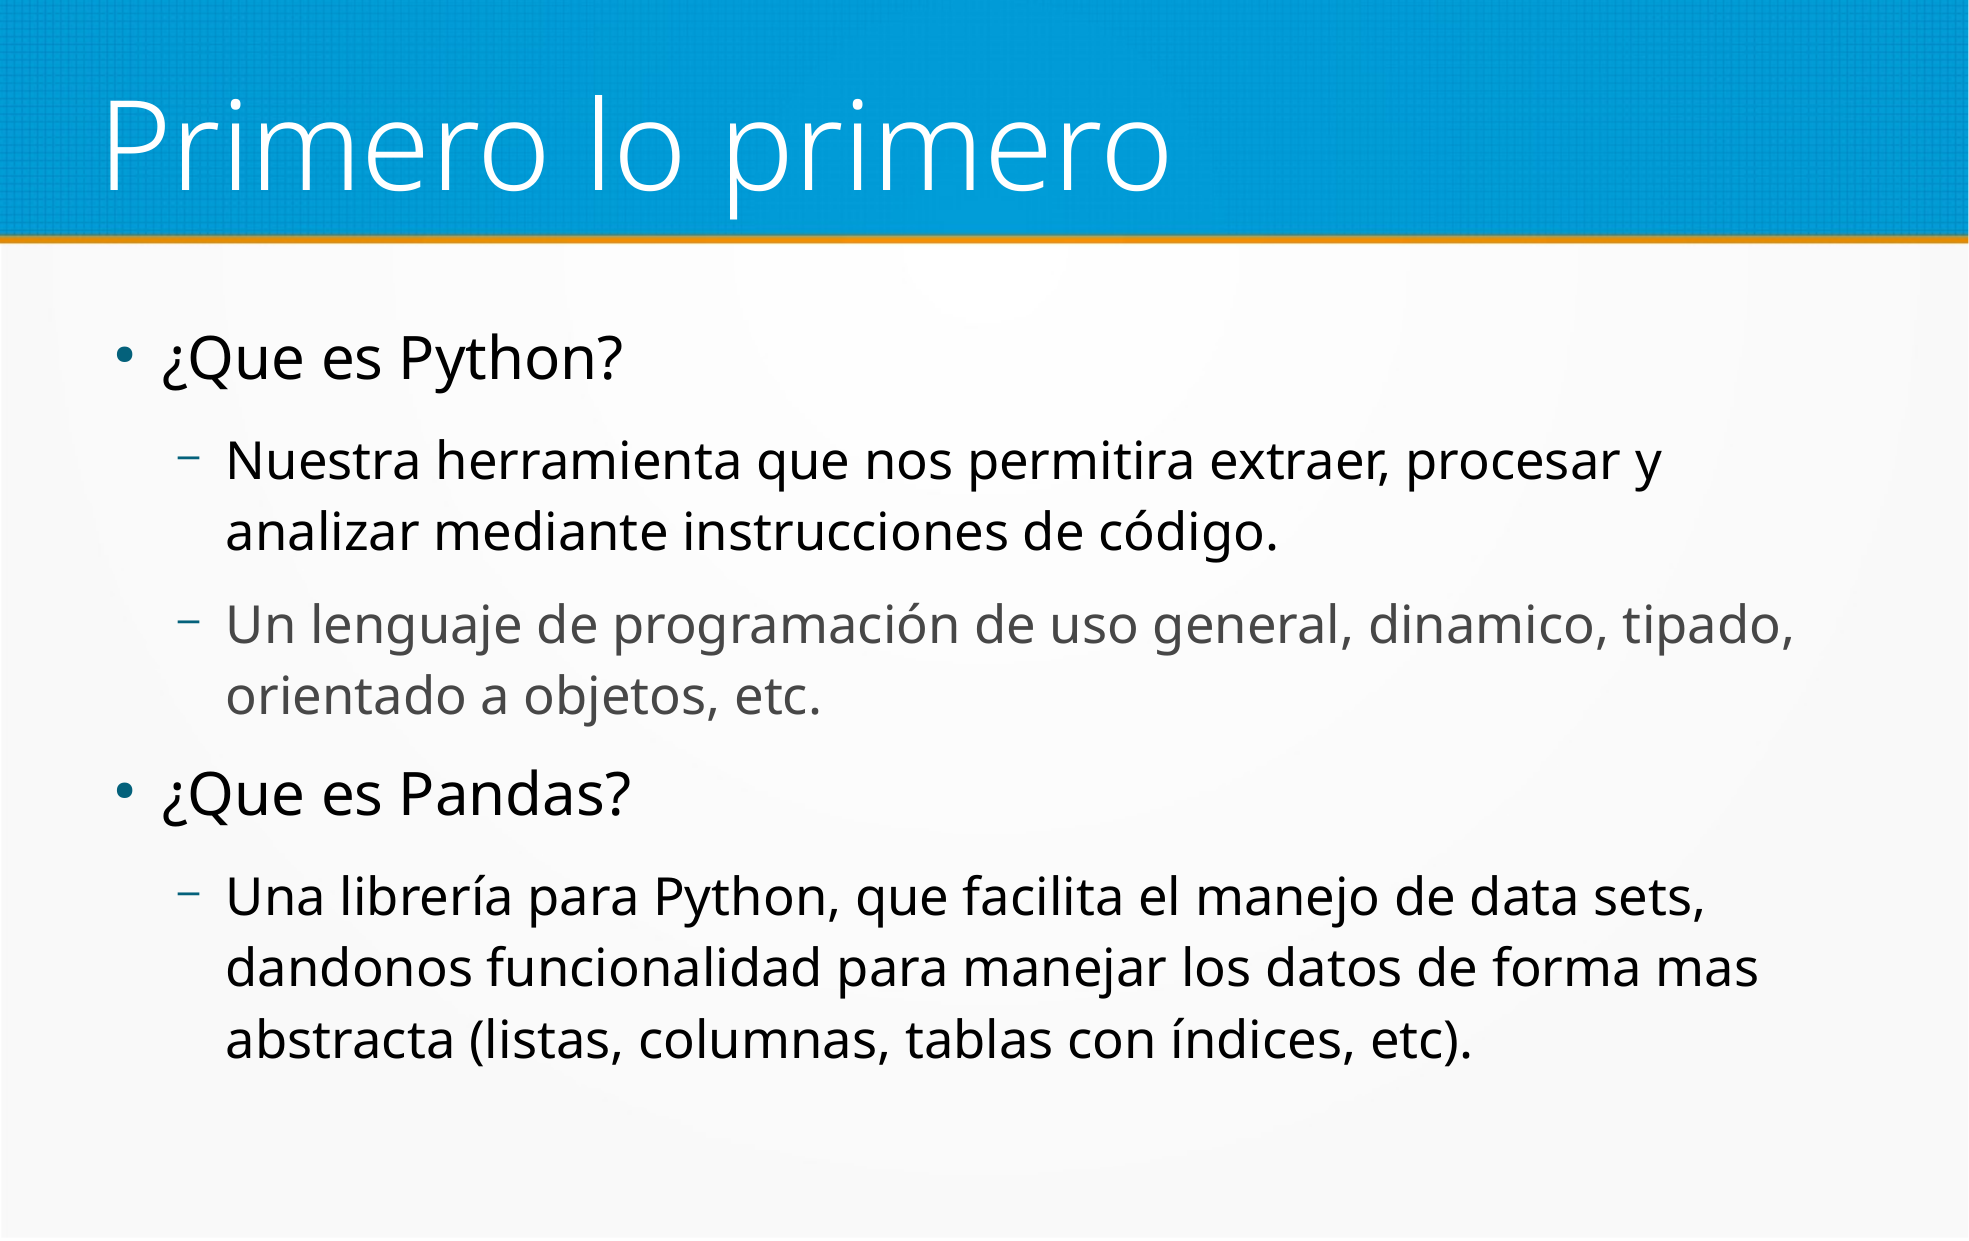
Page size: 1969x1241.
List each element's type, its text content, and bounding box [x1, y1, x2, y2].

list ¿Que es Python? Nuestra herramienta que nos permitira extraer, procesar y analizar mediante instrucciones de código. Un lenguaje de programación de uso general, dinamico, tipado, orientado a objetos, etc. ¿Que es Pandas? Una librería para Python, que facilita el manejo de data sets, dandonos funcionalidad para manejar los datos de forma mas abstracta (listas, columnas, tablas con índices, etc). [98, 315, 1861, 1081]
picture [0, 233, 1969, 1241]
title Primero lo primero [98, 19, 1870, 227]
